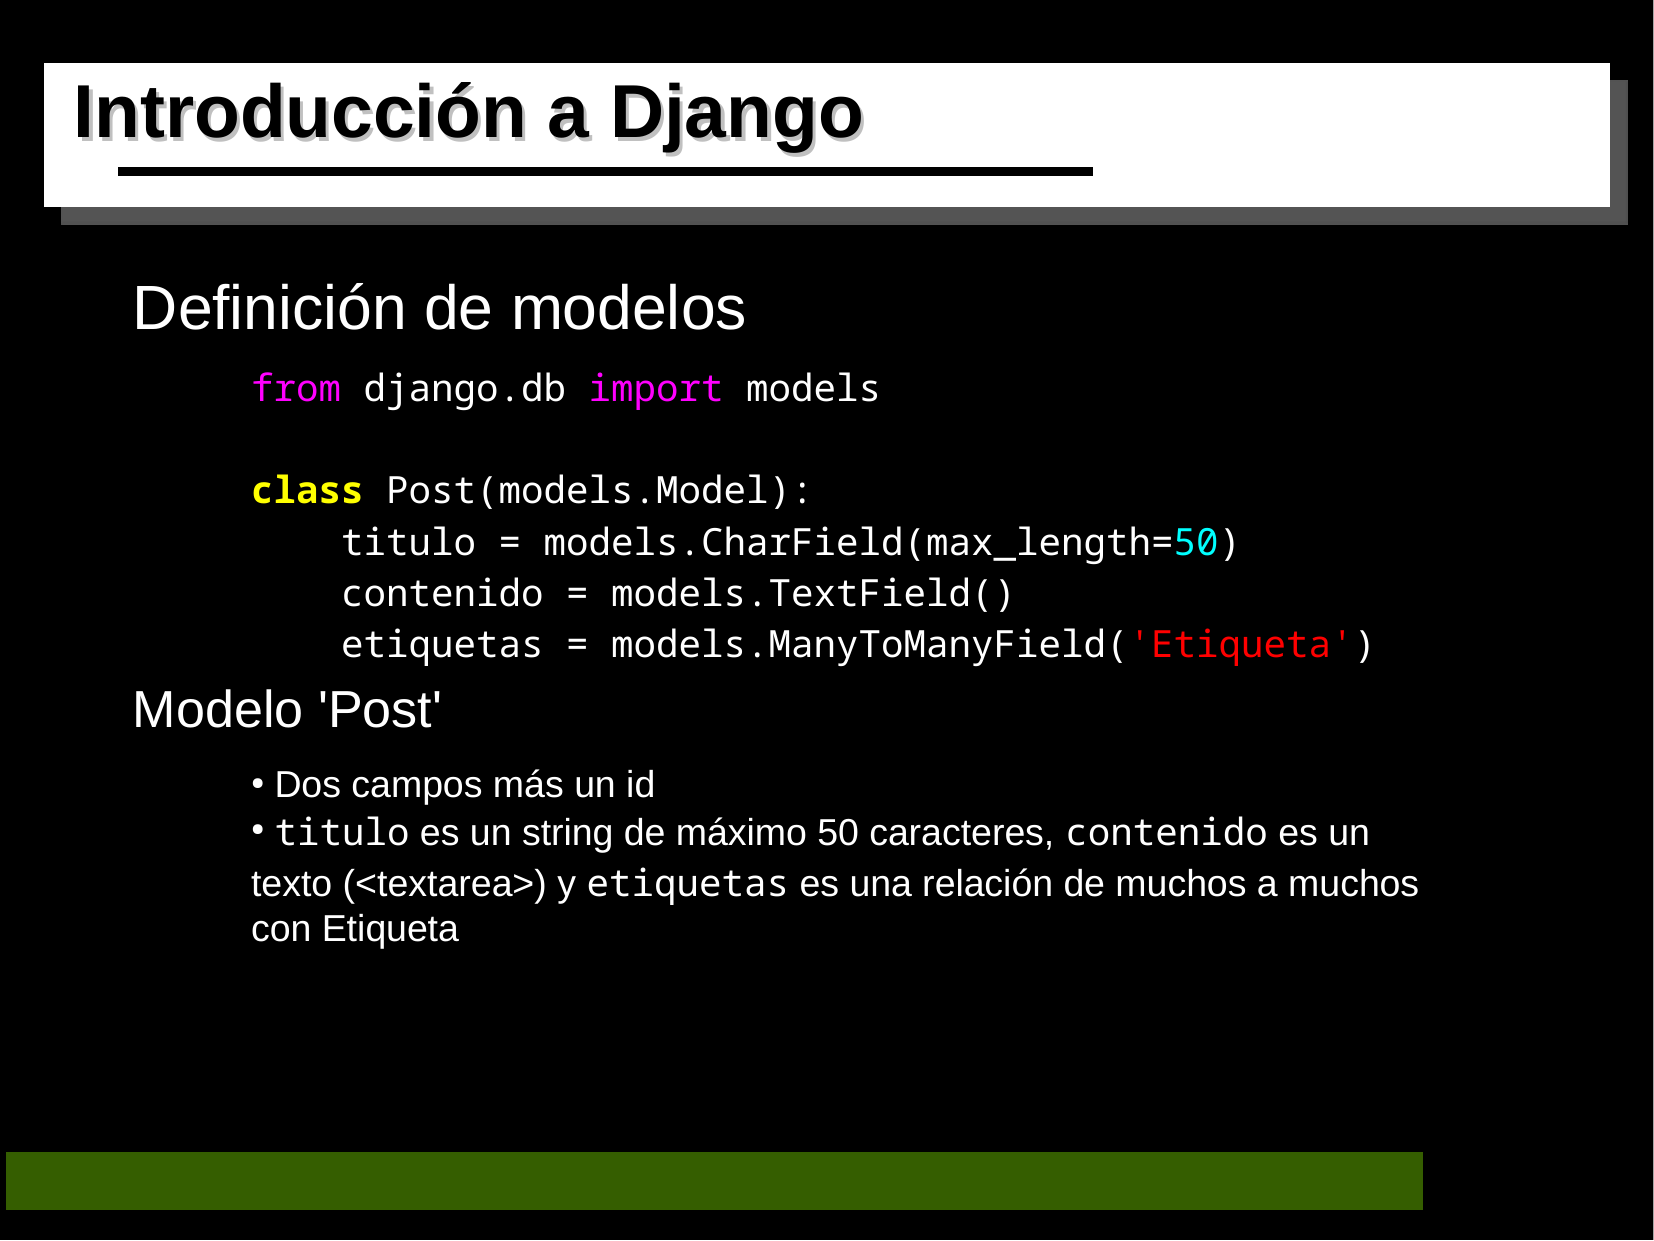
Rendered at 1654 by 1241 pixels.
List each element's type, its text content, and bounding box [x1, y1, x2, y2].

text_box from django.db import models class Post(models.Model): titulo = models.CharField(max_length=50) contenido = models.TextField() etiquetas = models.ManyToManyField('Etiqueta') [236, 354, 1447, 674]
text_box Modelo 'Post' [118, 673, 458, 747]
text_box Introducción a Django [59, 62, 894, 184]
text_box [5, 1151, 1424, 1211]
text_box Definición de modelos [118, 265, 1152, 351]
text_box Dos campos más un id titulo es un string de máximo 50 caracteres, contenido es un texto (<textarea>) y etiquetas es una relación de muchos a muchos con Etiqueta [236, 755, 1447, 984]
text_box [44, 63, 1610, 207]
